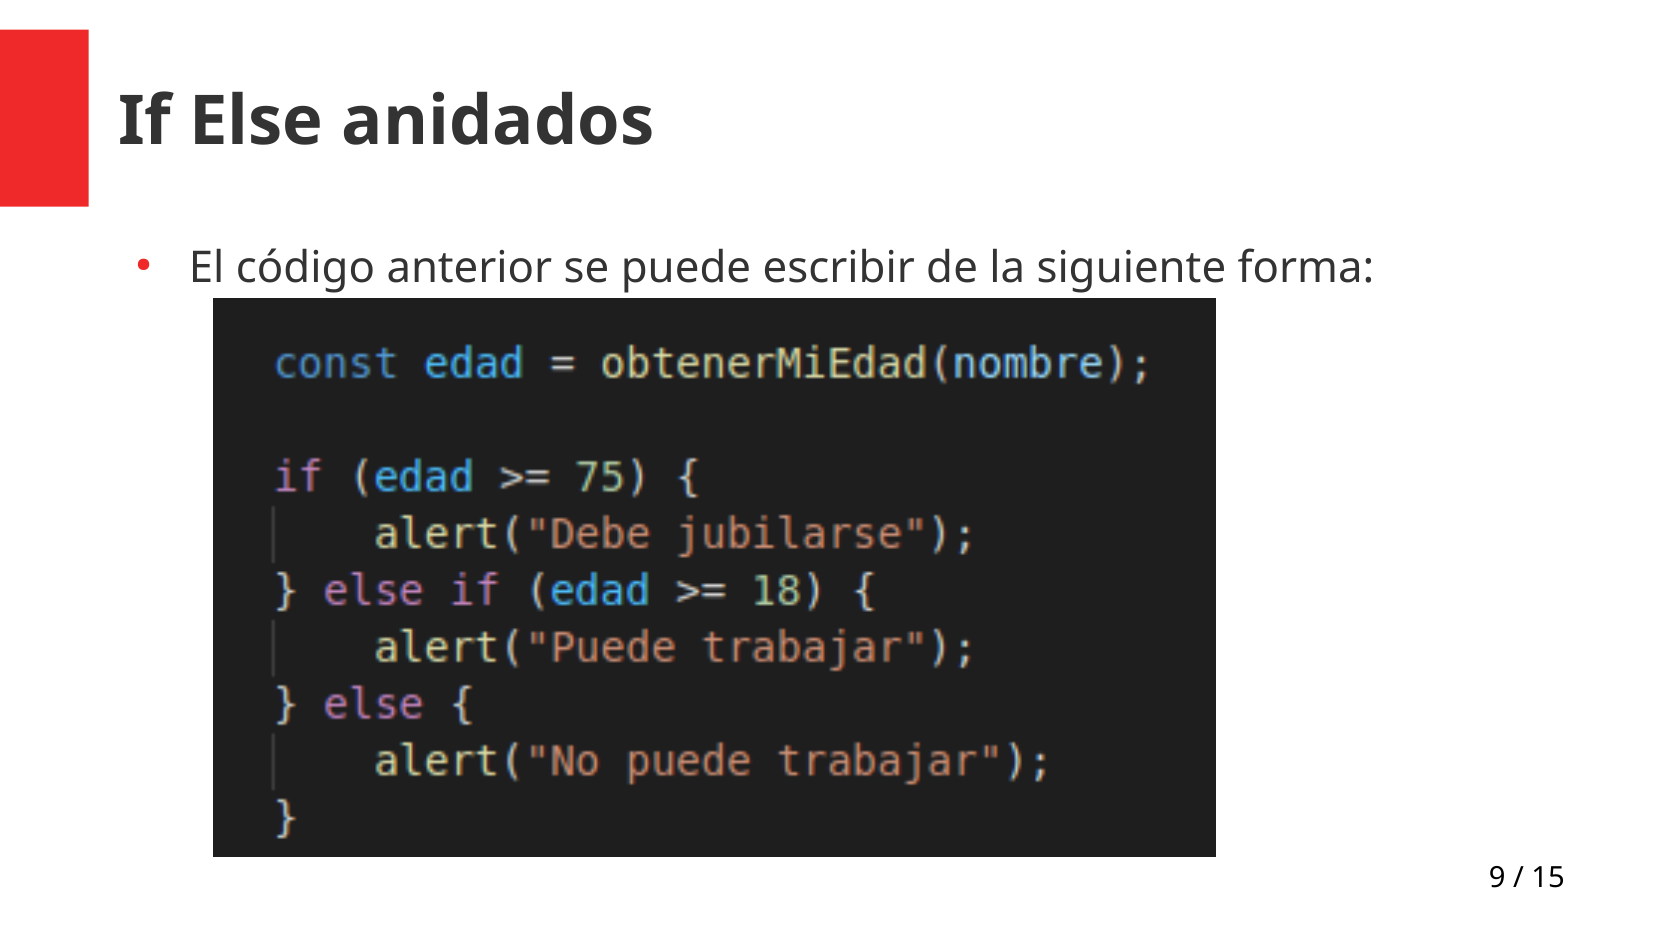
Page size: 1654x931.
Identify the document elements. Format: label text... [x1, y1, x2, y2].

list El código anterior se puede escribir de la siguiente forma: [118, 236, 1595, 798]
picture [213, 298, 1216, 857]
title If Else anidados [118, 29, 1595, 207]
